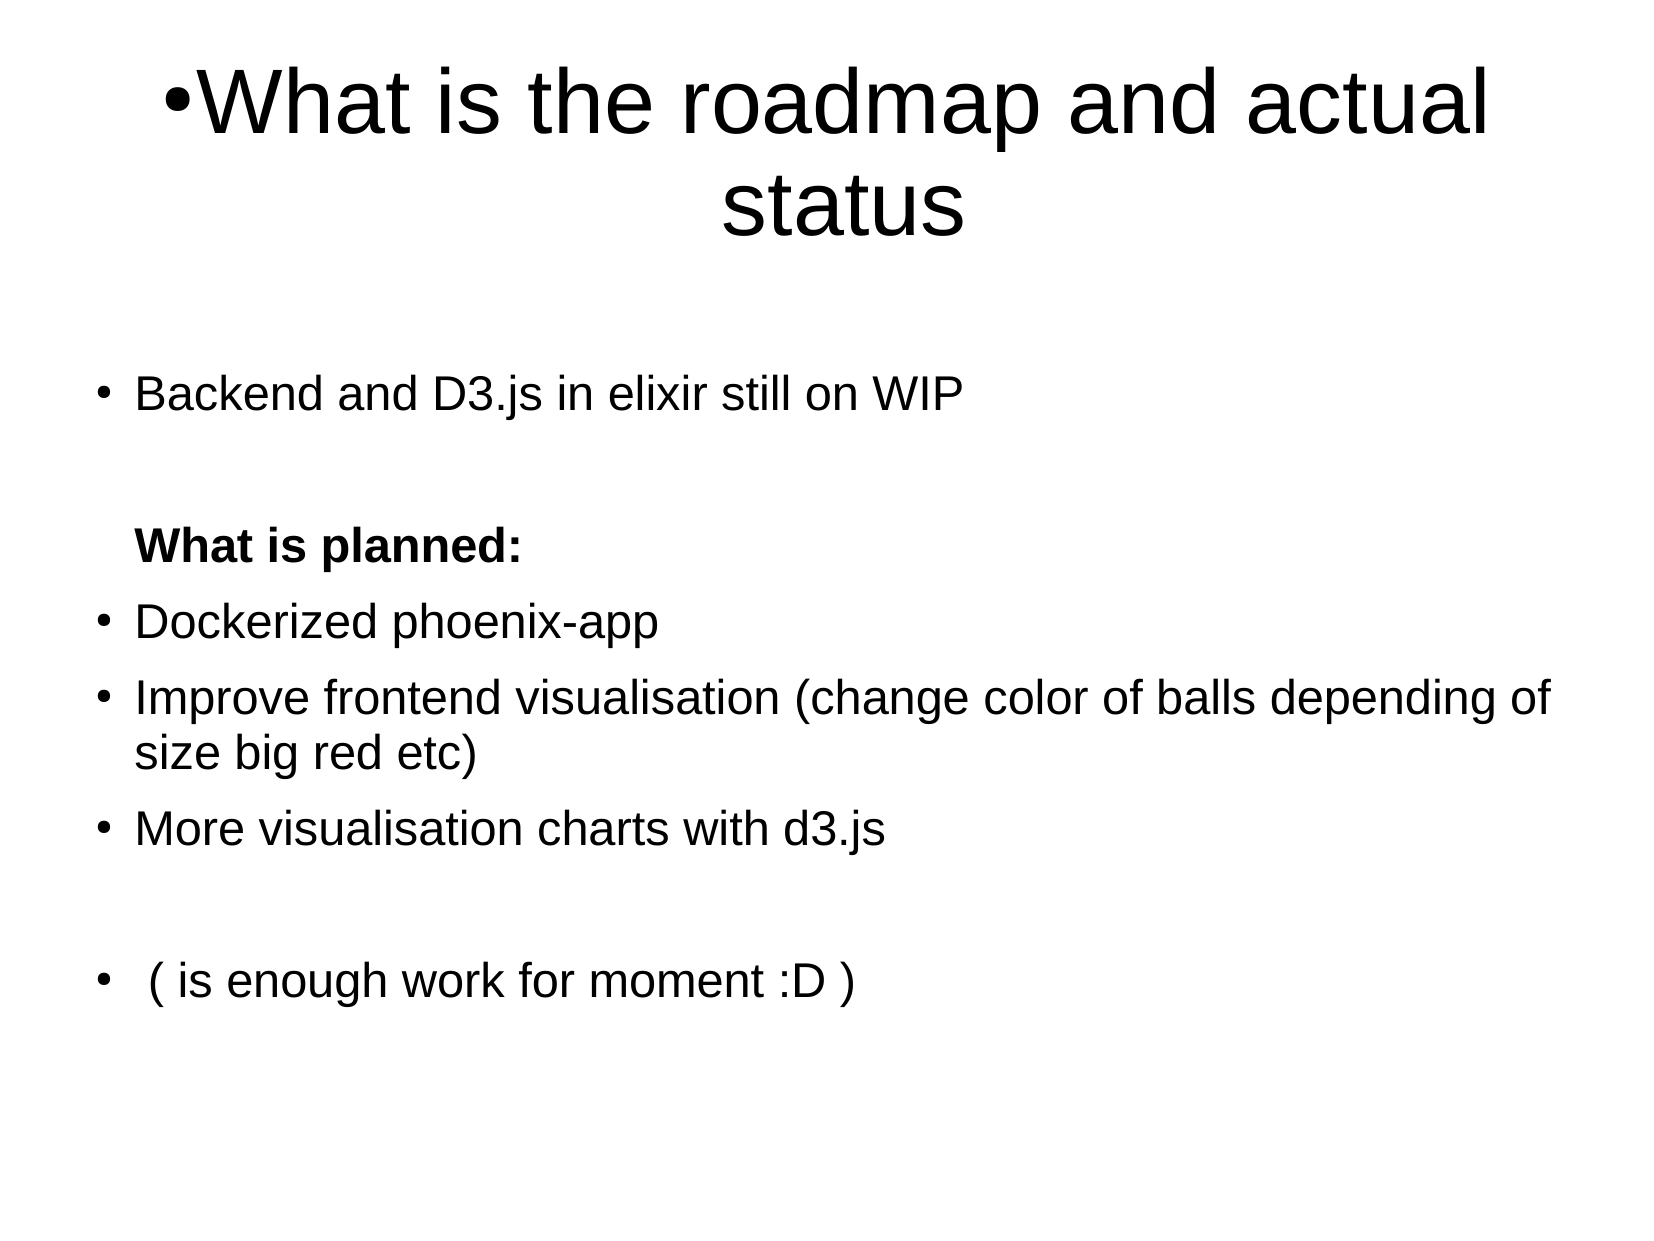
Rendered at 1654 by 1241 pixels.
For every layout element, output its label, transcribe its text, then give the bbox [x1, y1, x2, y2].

list Backend and D3.js in elixir still on WIP What is planned: Dockerized phoenix-app Improve frontend visualisation (change color of balls depending of size big red etc) More visualisation charts with d3.js ( is enough work for moment :D ) [82, 290, 1571, 1010]
title What is the roadmap and actual status [82, 49, 1571, 257]
